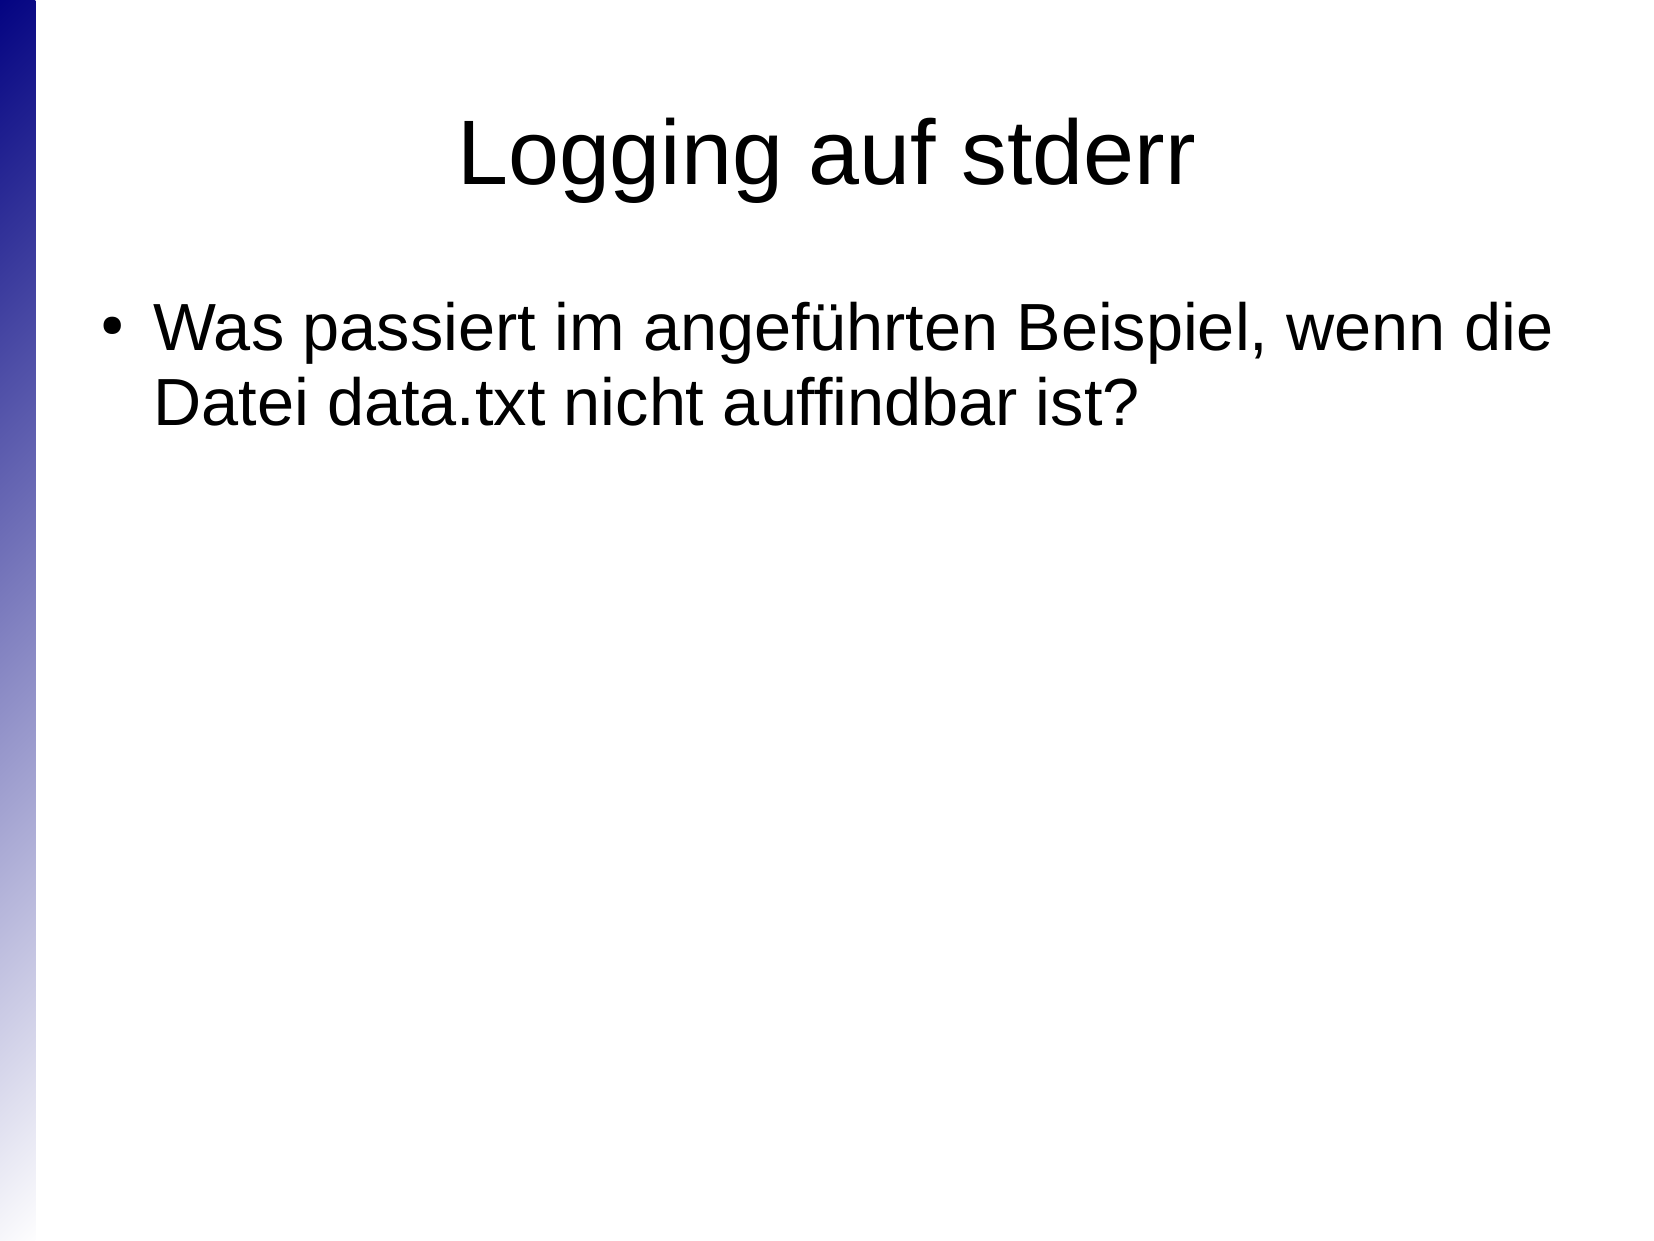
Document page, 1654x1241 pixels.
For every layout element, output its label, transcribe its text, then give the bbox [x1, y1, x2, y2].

title Logging auf stderr [82, 49, 1571, 257]
list Was passiert im angeführten Beispiel, wenn die Datei data.txt nicht auffindbar ist? [82, 290, 1571, 1109]
